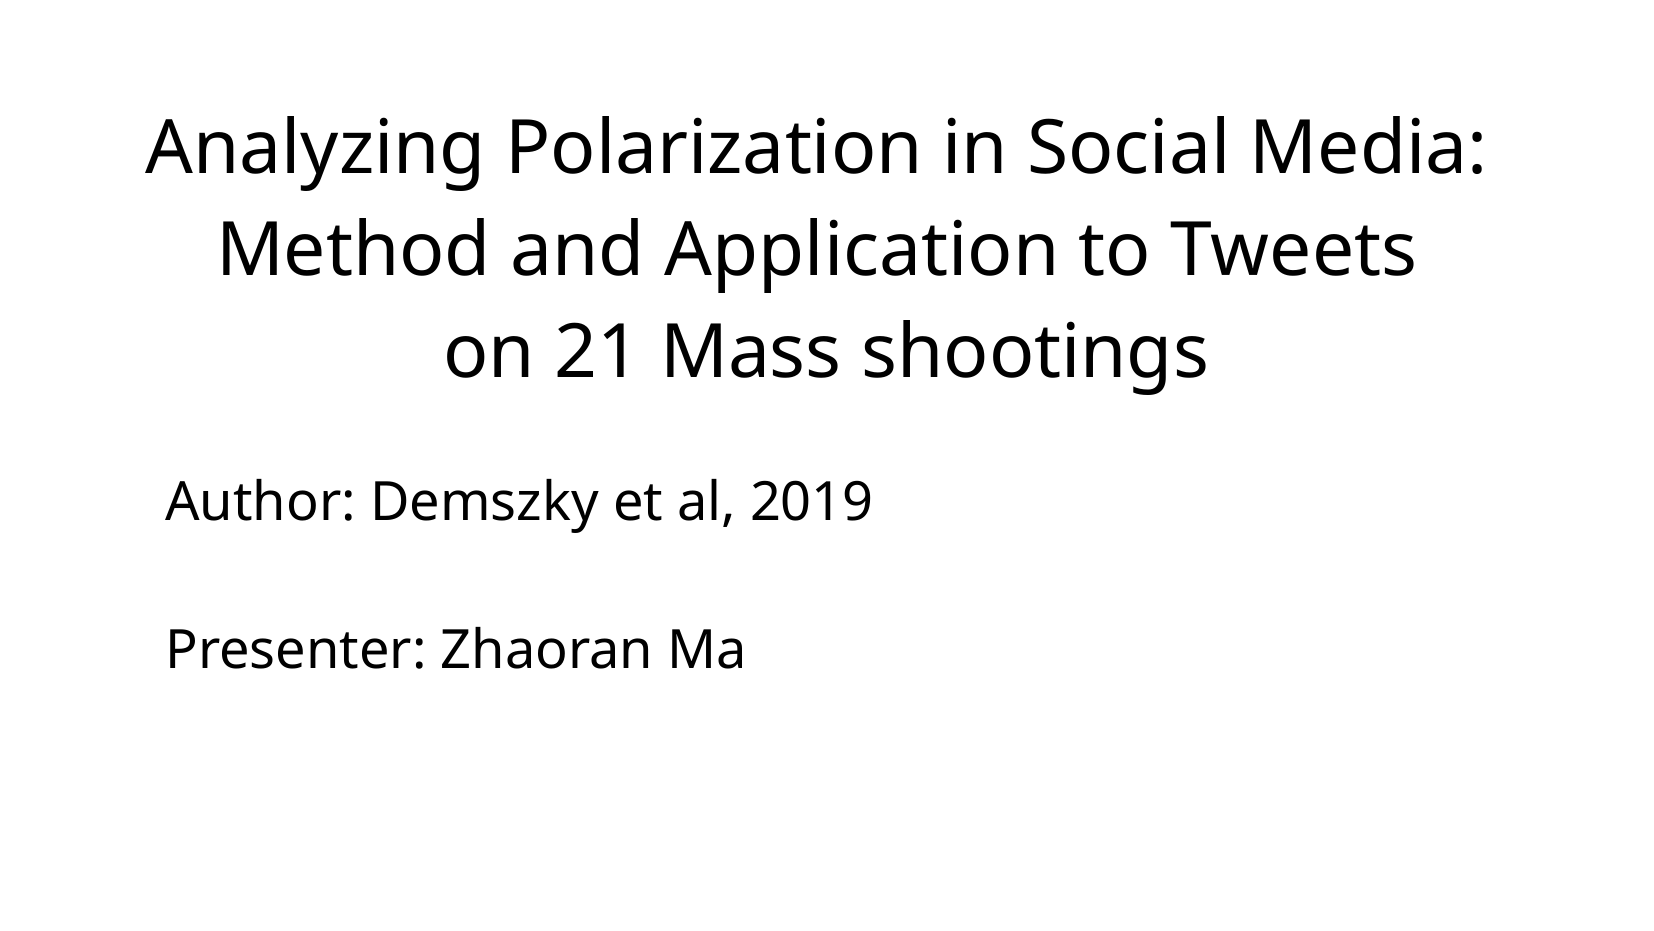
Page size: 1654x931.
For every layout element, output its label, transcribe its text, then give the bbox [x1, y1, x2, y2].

subtitle Author: Demszky et al, 2019 Presenter: Zhaoran Ma [165, 405, 1654, 743]
title Analyzing Polarization in Social Media: Method and Application to Tweets on 21 Mass shootings [82, 120, 1571, 373]
